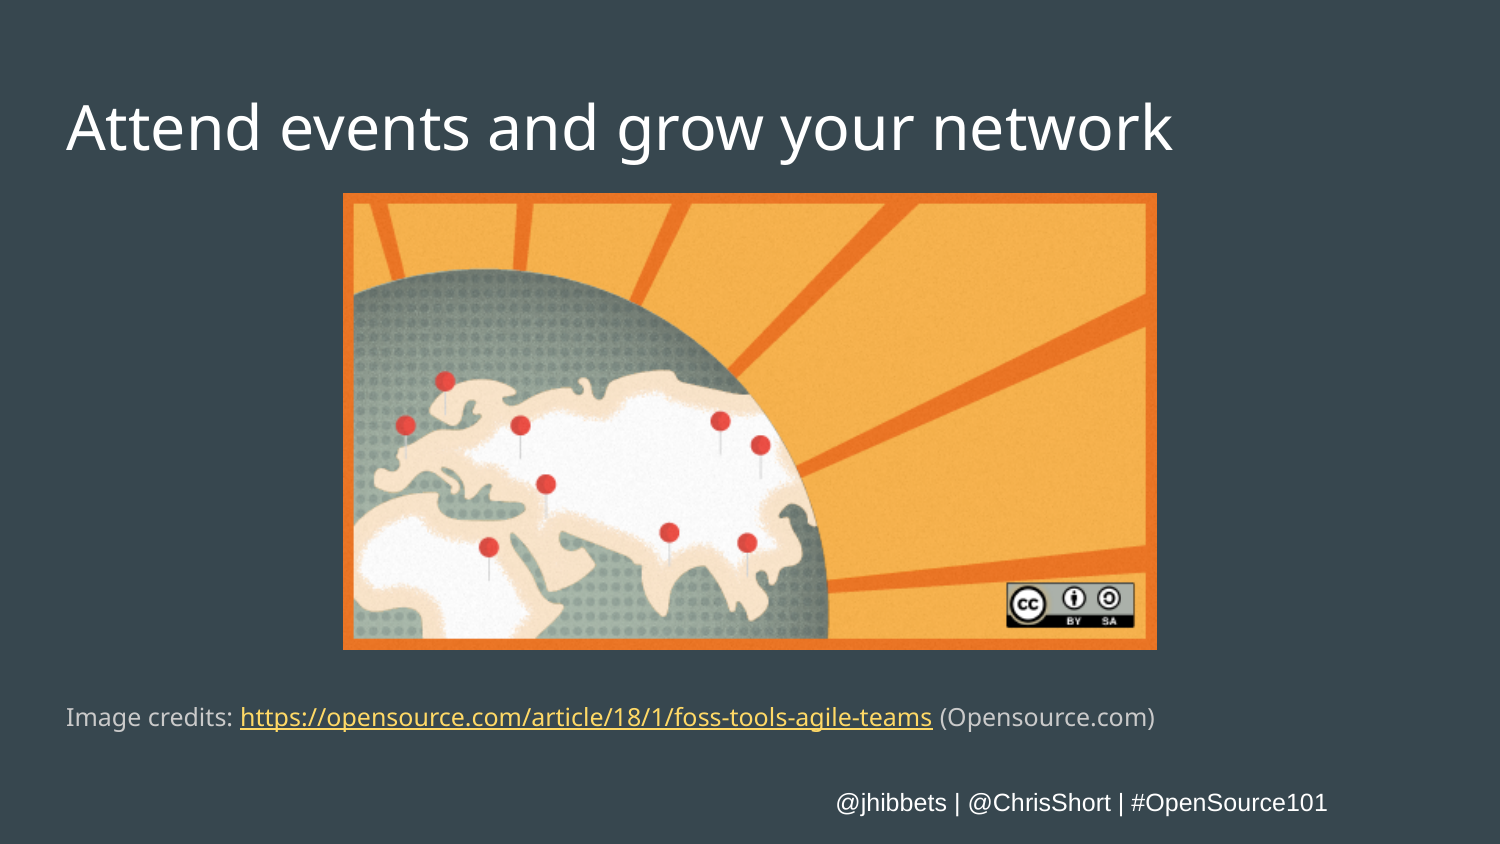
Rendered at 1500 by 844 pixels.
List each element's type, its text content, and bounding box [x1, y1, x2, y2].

title Attend events and grow your network [51, 72, 1449, 167]
picture [343, 193, 1157, 650]
list Image credits: https://opensource.com/article/18/1/foss-tools-agile-teams (Opensource.com) [51, 686, 1449, 750]
